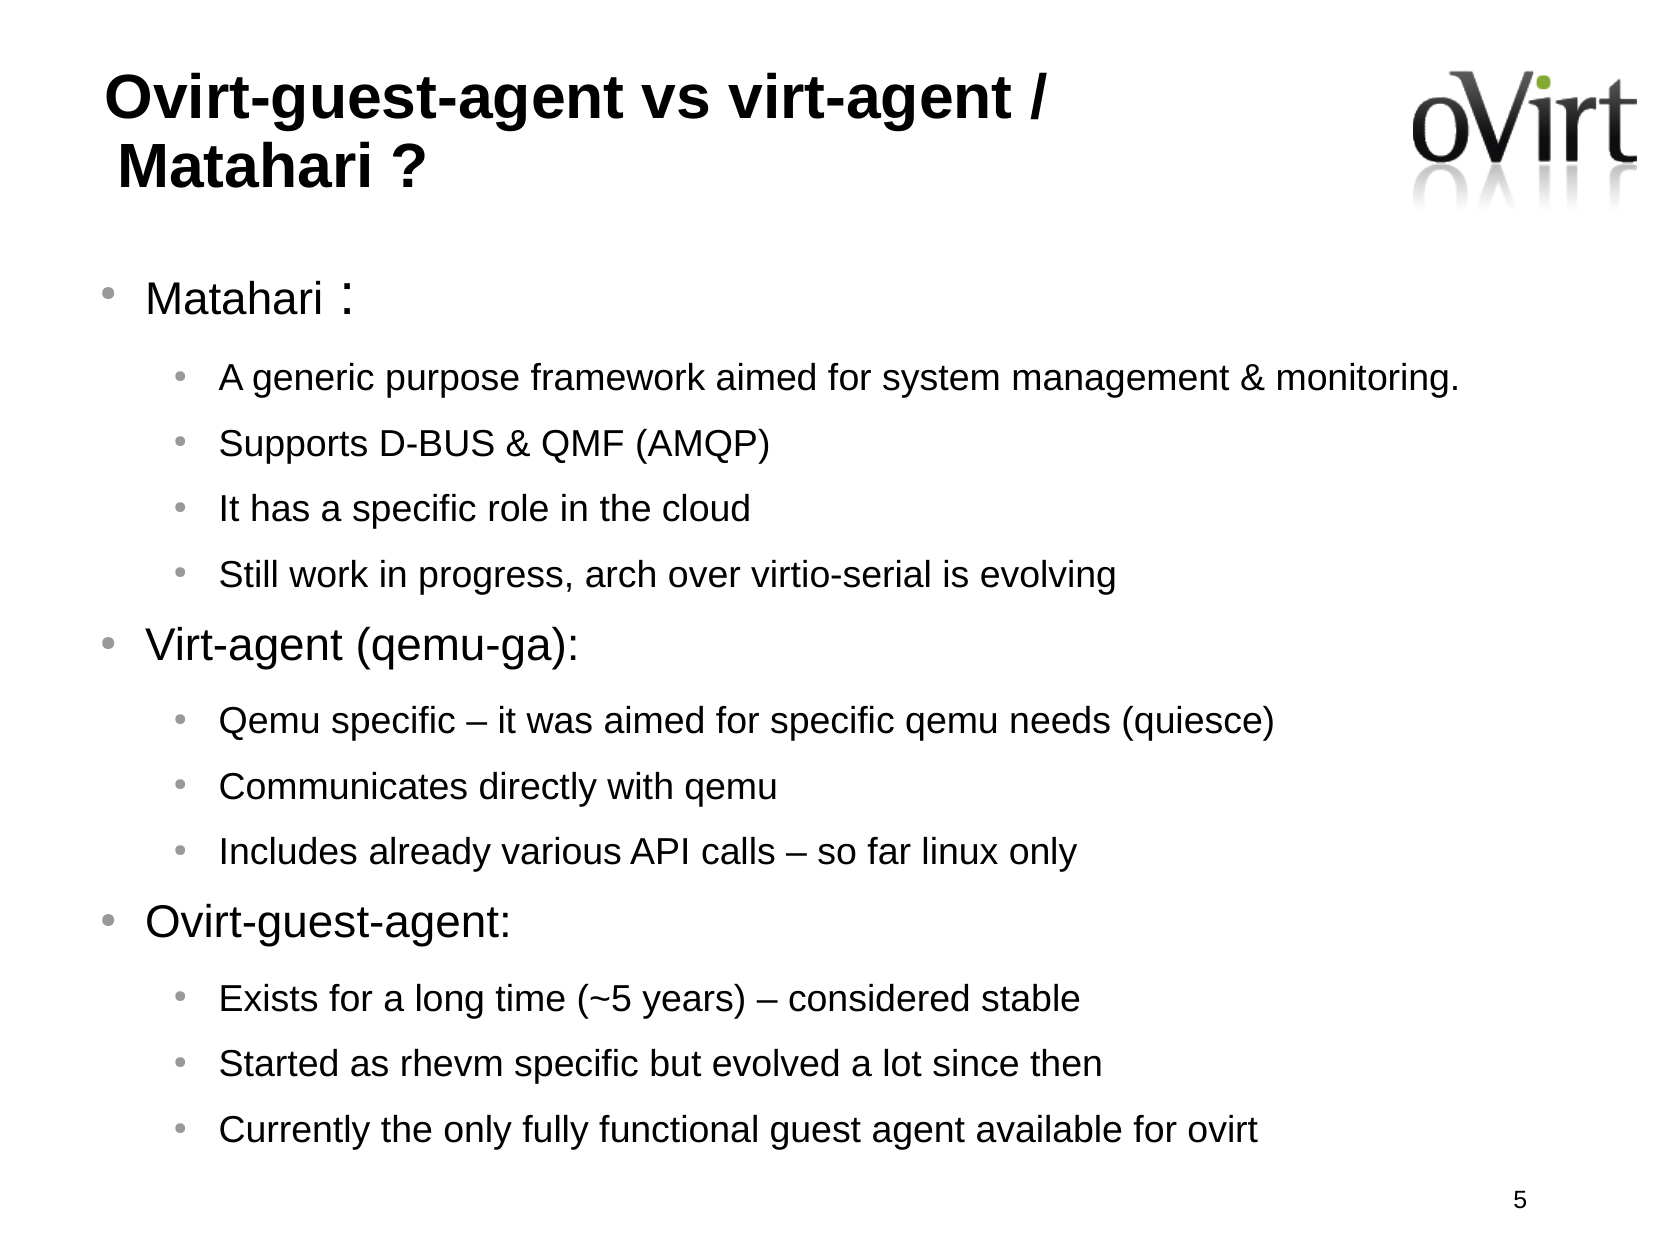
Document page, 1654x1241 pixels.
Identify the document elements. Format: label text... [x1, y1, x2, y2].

list Matahari : A generic purpose framework aimed for system management & monitoring. Supports D-BUS & QMF (AMQP) It has a specific role in the cloud Still work in progress, arch over virtio-serial is evolving Virt-agent (qemu-ga): Qemu specific – it was aimed for specific qemu needs (quiesce) Communicates directly with qemu Includes already various API calls – so far linux only Ovirt-guest-agent: Exists for a long time (~5 years) – considered stable Started as rhevm specific but evolved a lot since then Currently the only fully functional guest agent available for ovirt [85, 261, 1574, 1151]
picture [1413, 63, 1637, 212]
title Ovirt-guest-agent vs virt-agent / Matahari ? [82, 37, 1303, 226]
